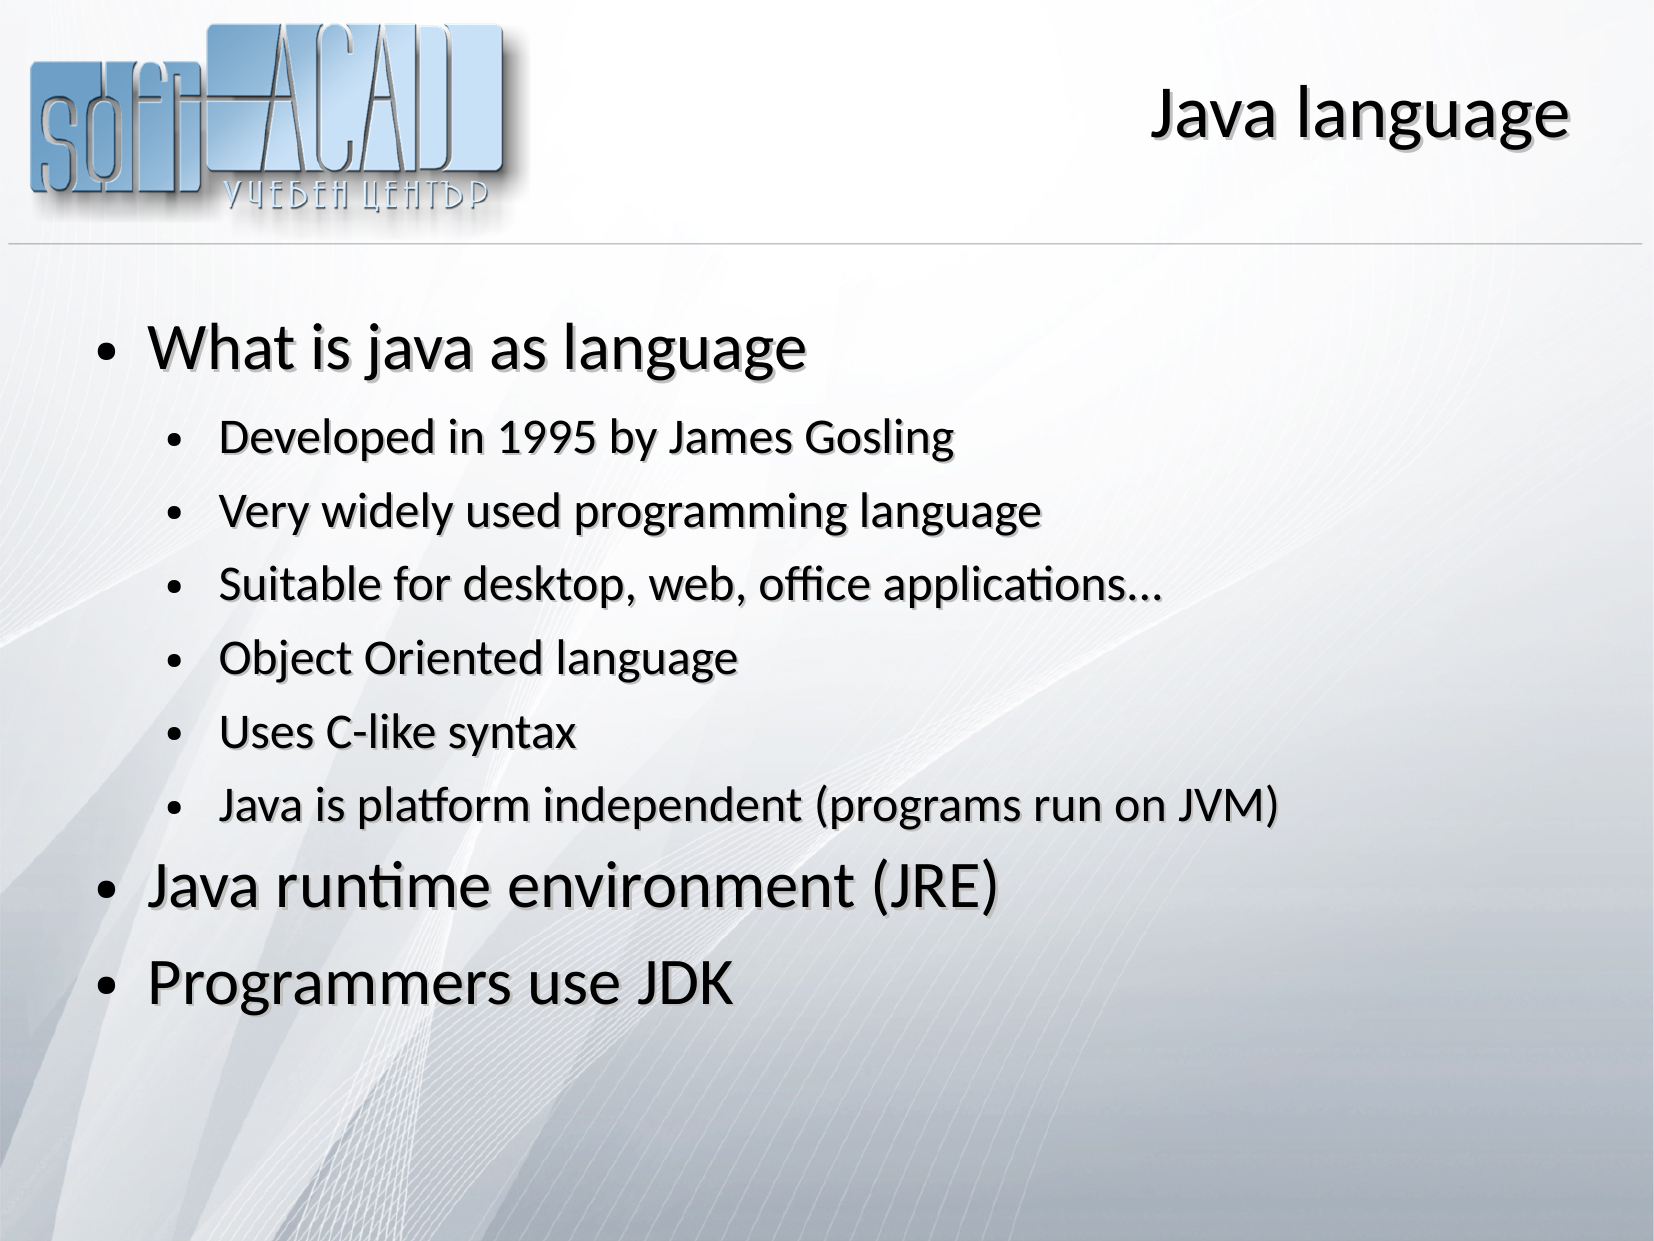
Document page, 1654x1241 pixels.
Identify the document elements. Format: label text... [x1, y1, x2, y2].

picture [0, 0, 1654, 1241]
list What is java as language Developed in 1995 by James Gosling Very widely used programming language Suitable for desktop, web, office applications... Object Oriented language Uses C-like syntax Java is platform independent (programs run on JVM) Java runtime environment (JRE) Programmers use JDK [76, 319, 1565, 1241]
title Java language [531, 0, 1571, 237]
